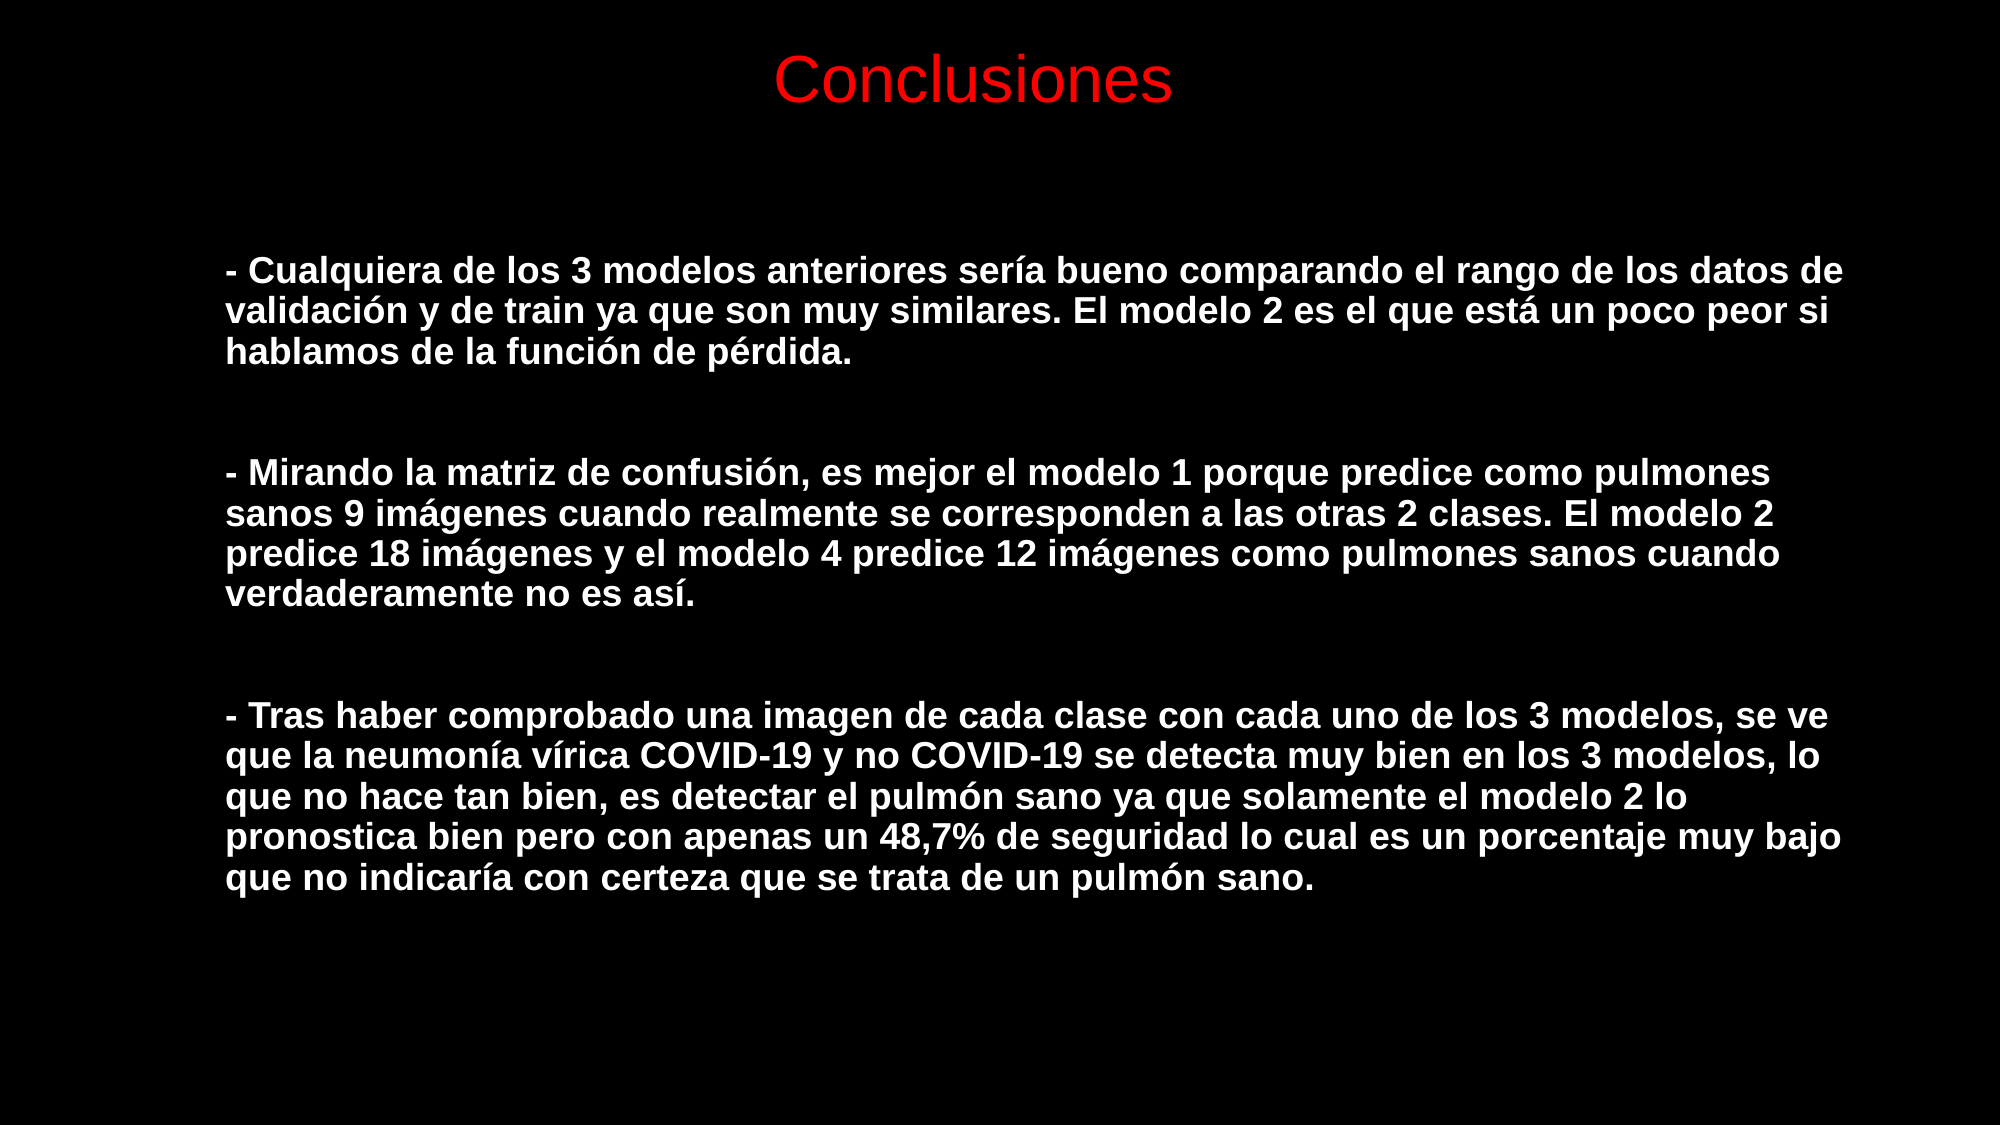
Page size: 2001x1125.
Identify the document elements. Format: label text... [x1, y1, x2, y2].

list - Cualquiera de los 3 modelos anteriores sería bueno comparando el rango de los datos de validación y de train ya que son muy similares. El modelo 2 es el que está un poco peor si hablamos de la función de pérdida. - Mirando la matriz de confusión, es mejor el modelo 1 porque predice como pulmones sanos 9 imágenes cuando realmente se corresponden a las otras 2 clases. El modelo 2 predice 18 imágenes y el modelo 4 predice 12 imágenes como pulmones sanos cuando verdaderamente no es así. - Tras haber comprobado una imagen de cada clase con cada uno de los 3 modelos, se ve que la neumonía vírica COVID-19 y no COVID-19 se detecta muy bien en los 3 modelos, lo que no hace tan bien, es detectar el pulmón sano ya que solamente el modelo 2 lo pronostica bien pero con apenas un 48,7% de seguridad lo cual es un porcentaje muy bajo que no indicaría con certeza que se trata de un pulmón sano. [210, 243, 1902, 918]
text_box Conclusiones [725, 48, 1223, 191]
